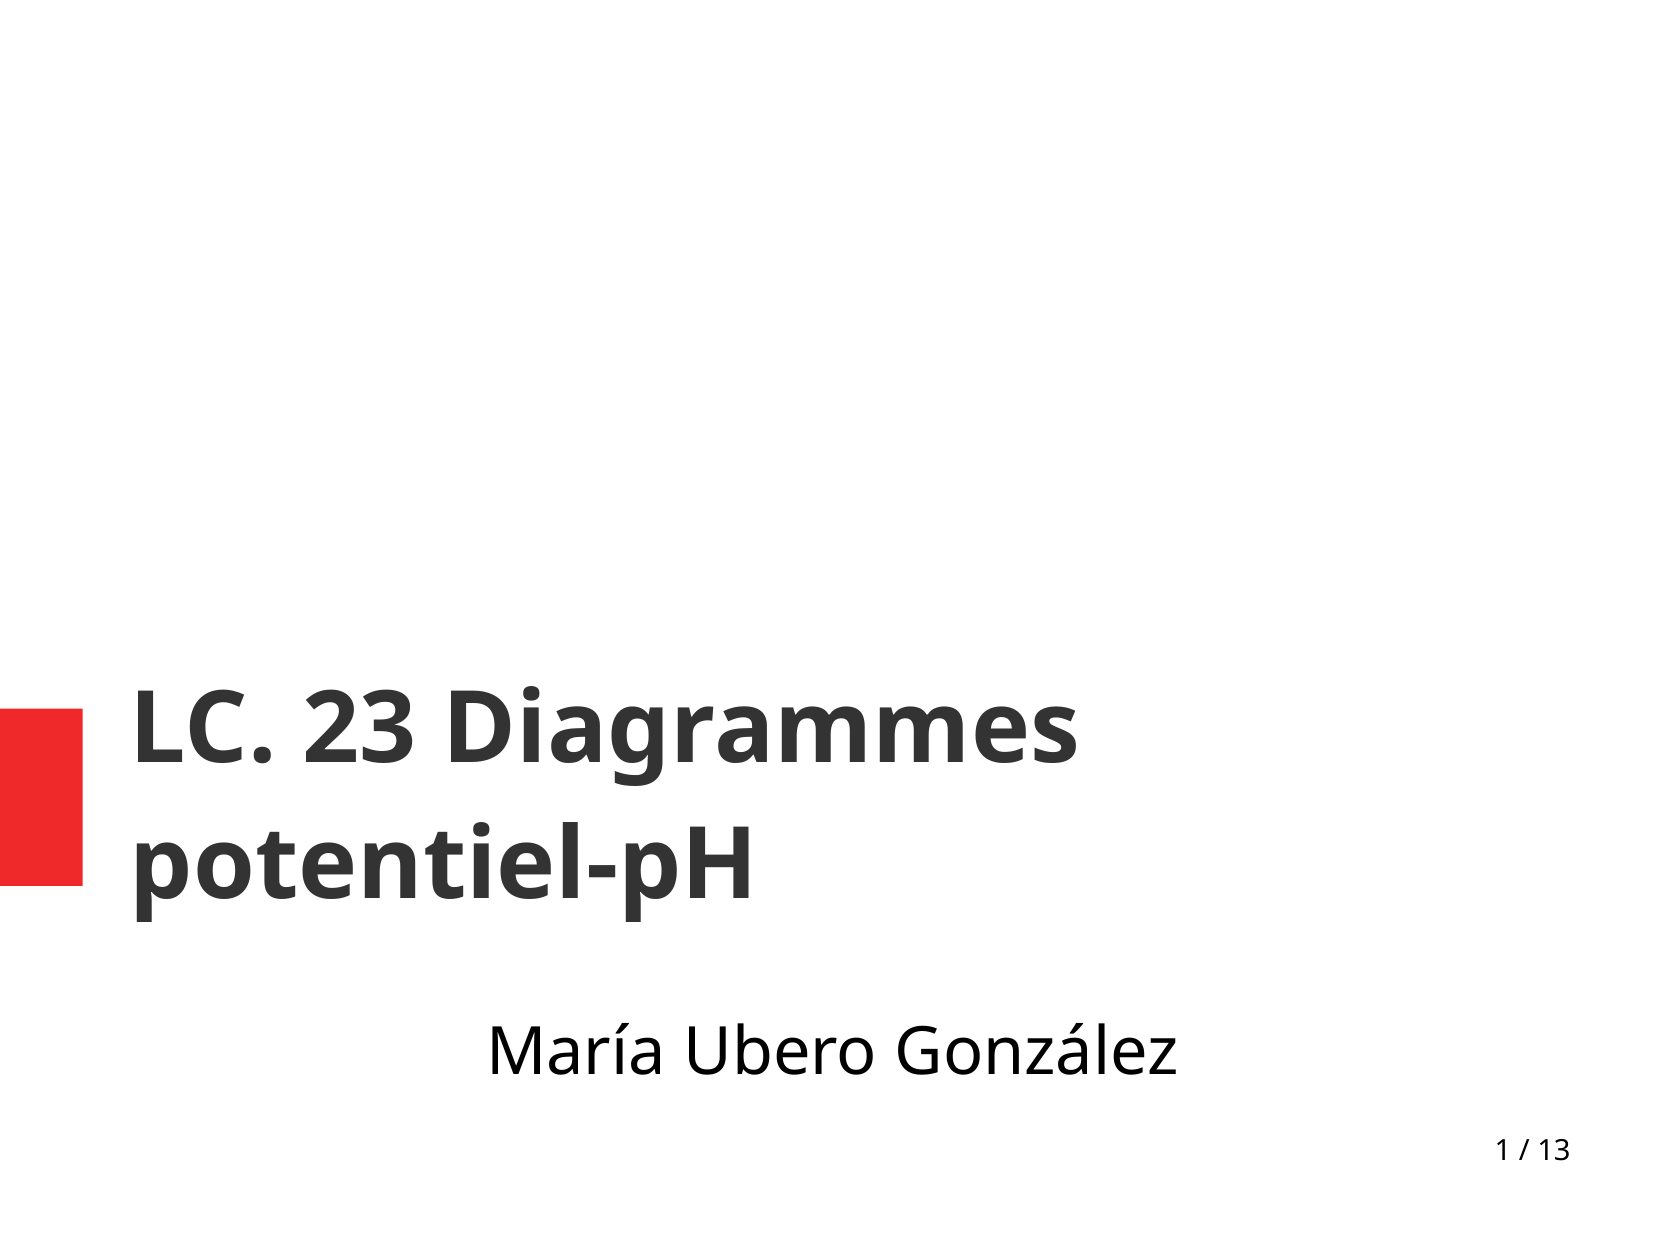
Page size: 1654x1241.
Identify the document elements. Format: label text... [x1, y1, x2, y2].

title LC. 23 Diagrammes potentiel-pH [129, 655, 1536, 928]
subtitle María Ubero González [129, 968, 1536, 1130]
